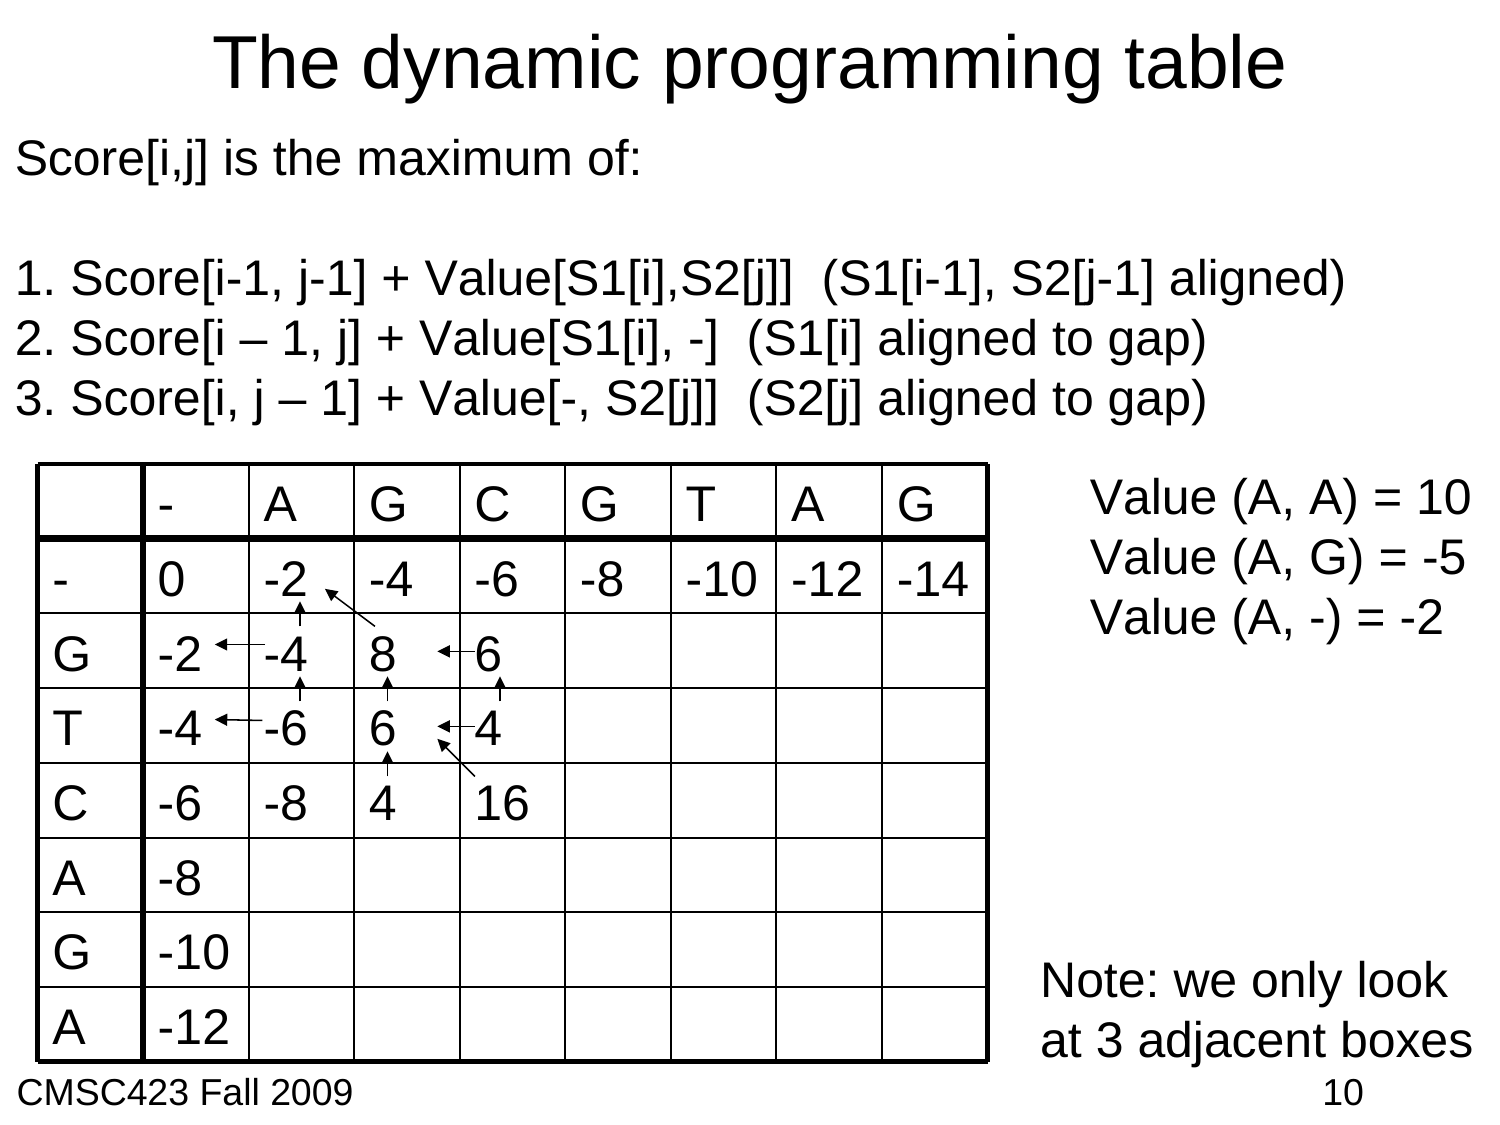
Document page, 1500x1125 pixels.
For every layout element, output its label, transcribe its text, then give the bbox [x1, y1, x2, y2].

text_box A [250, 466, 353, 535]
text_box 8 [355, 614, 459, 687]
text_box G [40, 913, 140, 986]
text_box 4 [461, 689, 564, 762]
text_box -4 [146, 689, 248, 762]
text_box C [40, 764, 140, 837]
text_box T [672, 466, 775, 535]
text_box -4 [355, 542, 459, 612]
text_box T [40, 689, 140, 762]
text_box -4 [250, 614, 353, 687]
text_box Note: we only look at 3 adjacent boxes [1025, 940, 1489, 1076]
text_box Score[i,j] is the maximum of: 1. Score[i-1, j-1] + Value[S1[i],S2[j]] (S1[i-1], S2[j-1] aligned) 2. Score[i – 1, j] + Value[S1[i], -] (S1[i] aligned to gap) 3. Score[i, j – 1] + Value[-, S2[j]] (S2[j] aligned to gap) [0, 118, 1500, 434]
text_box G [40, 614, 140, 687]
text_box 0 [146, 542, 248, 612]
text_box - [40, 542, 140, 612]
text_box - [146, 466, 248, 535]
text_box -10 [672, 542, 775, 612]
title The dynamic programming table [0, 12, 1500, 113]
text_box C [461, 466, 564, 535]
text_box -6 [461, 542, 564, 612]
text_box 6 [461, 614, 564, 687]
text_box -12 [146, 988, 248, 1059]
text_box -2 [146, 614, 248, 687]
text_box -14 [883, 542, 985, 612]
text_box G [566, 466, 670, 535]
text_box -2 [250, 542, 353, 612]
text_box -8 [566, 542, 670, 612]
text_box Value (A, A) = 10 Value (A, G) = -5 Value (A, -) = -2 [1075, 456, 1488, 652]
text_box -8 [250, 764, 353, 837]
text_box 4 [355, 764, 459, 837]
text_box -12 [777, 542, 881, 612]
text_box -6 [146, 764, 248, 837]
text_box -10 [146, 913, 248, 986]
text_box A [40, 839, 140, 911]
text_box G [355, 466, 459, 535]
text_box -6 [250, 689, 353, 762]
text_box G [883, 466, 985, 535]
text_box A [777, 466, 881, 535]
text_box 16 [461, 764, 564, 837]
text_box A [40, 988, 140, 1059]
text_box 6 [355, 689, 459, 762]
text_box -8 [146, 839, 248, 911]
